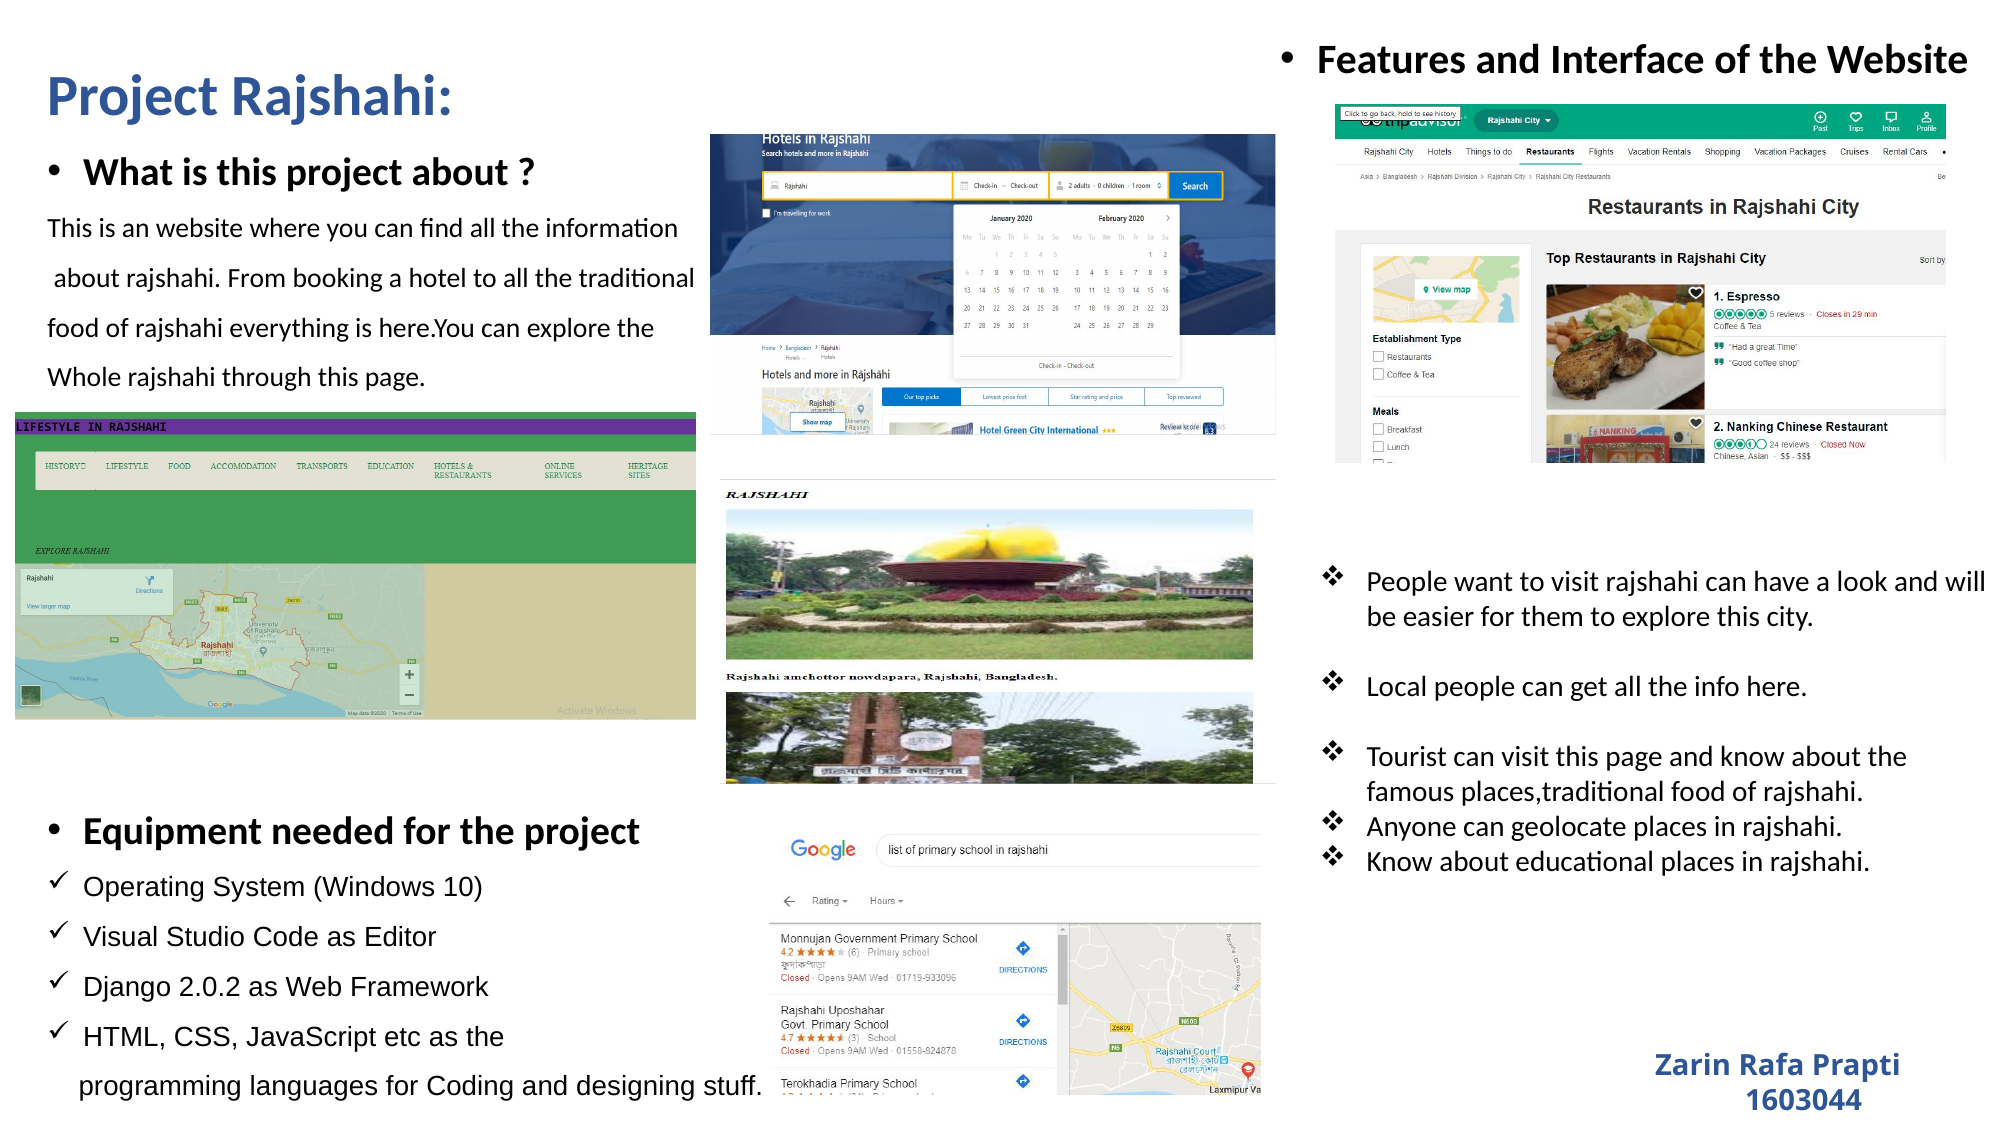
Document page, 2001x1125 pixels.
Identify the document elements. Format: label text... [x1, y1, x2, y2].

picture [15, 412, 696, 721]
picture [1335, 104, 1946, 463]
picture [720, 479, 1276, 785]
text_box People want to visit rajshahi can have a look and will be easier for them to explore this city. Local people can get all the info here. Tourist can visit this page and know about the famous places,traditional food of rajshahi. Anyone can geolocate places in rajshahi. Know about educational places in rajshahi. [1305, 554, 2000, 920]
text_box Zarin Rafa Prapti 1603044 [1640, 1039, 2000, 1124]
picture [769, 820, 1261, 1096]
title Project Rajshahi: [32, 19, 1758, 174]
text_box Features and Interface of the Website [1265, 29, 2000, 90]
list What is this project about ? This is an website where you can find all the information about rajshahi. From booking a hotel to all the traditional food of rajshahi everything is here.You can explore the Whole rajshahi through this page. Equipment needed for the project Operating System (Windows 10) Visual Studio Code as Editor Django 2.0.2 as Web Framework HTML, CSS, JavaScript etc as the programming languages for Coding and designing stuff. [32, 143, 895, 1112]
picture [710, 134, 1276, 436]
